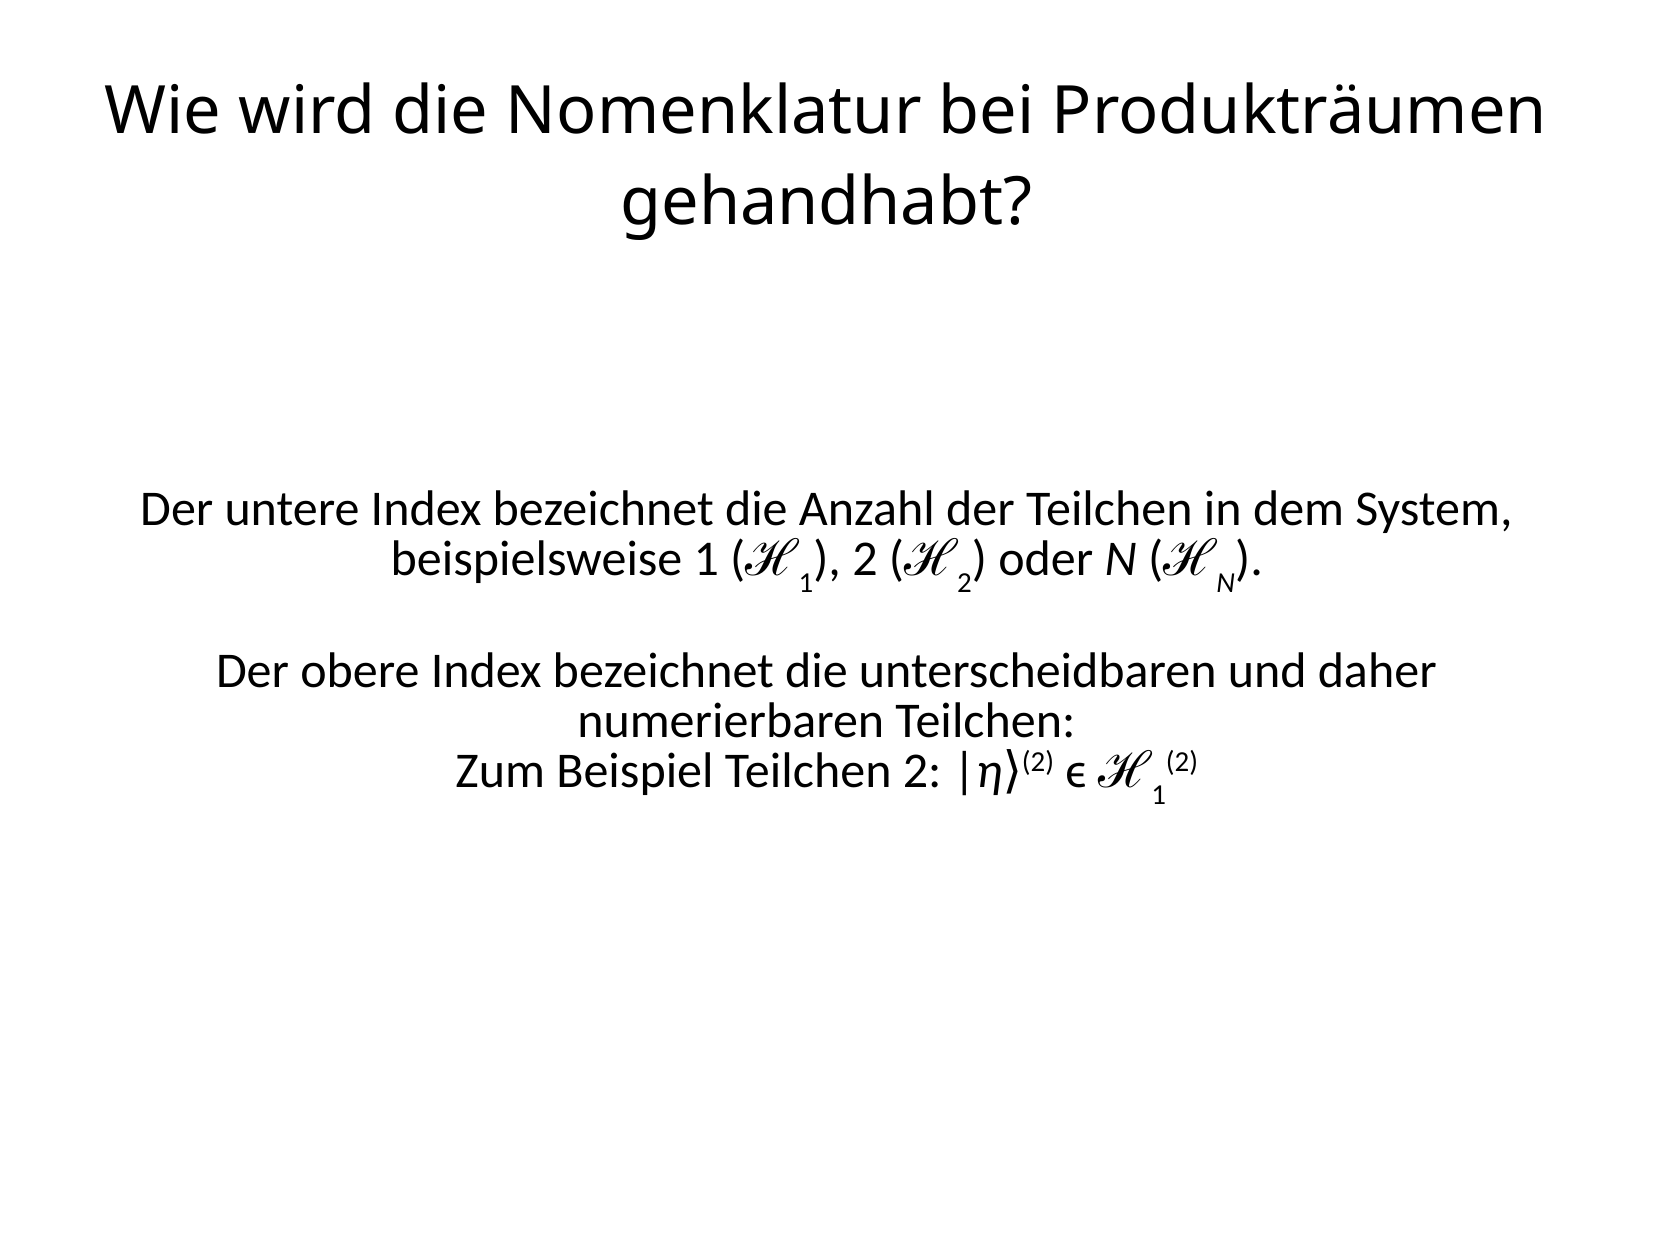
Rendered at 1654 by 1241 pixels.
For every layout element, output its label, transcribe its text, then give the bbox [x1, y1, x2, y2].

subtitle Der untere Index bezeichnet die Anzahl der Teilchen in dem System, beispielsweise 1 (ℋ1), 2 (ℋ2) oder N (ℋN). Der obere Index bezeichnet die unterscheidbaren und daher numerierbaren Teilchen: Zum Beispiel Teilchen 2: |η⟩(2) ϵ ℋ1(2) [82, 290, 1571, 1010]
title Wie wird die Nomenklatur bei Produkträumen gehandhabt? [82, 49, 1571, 257]
